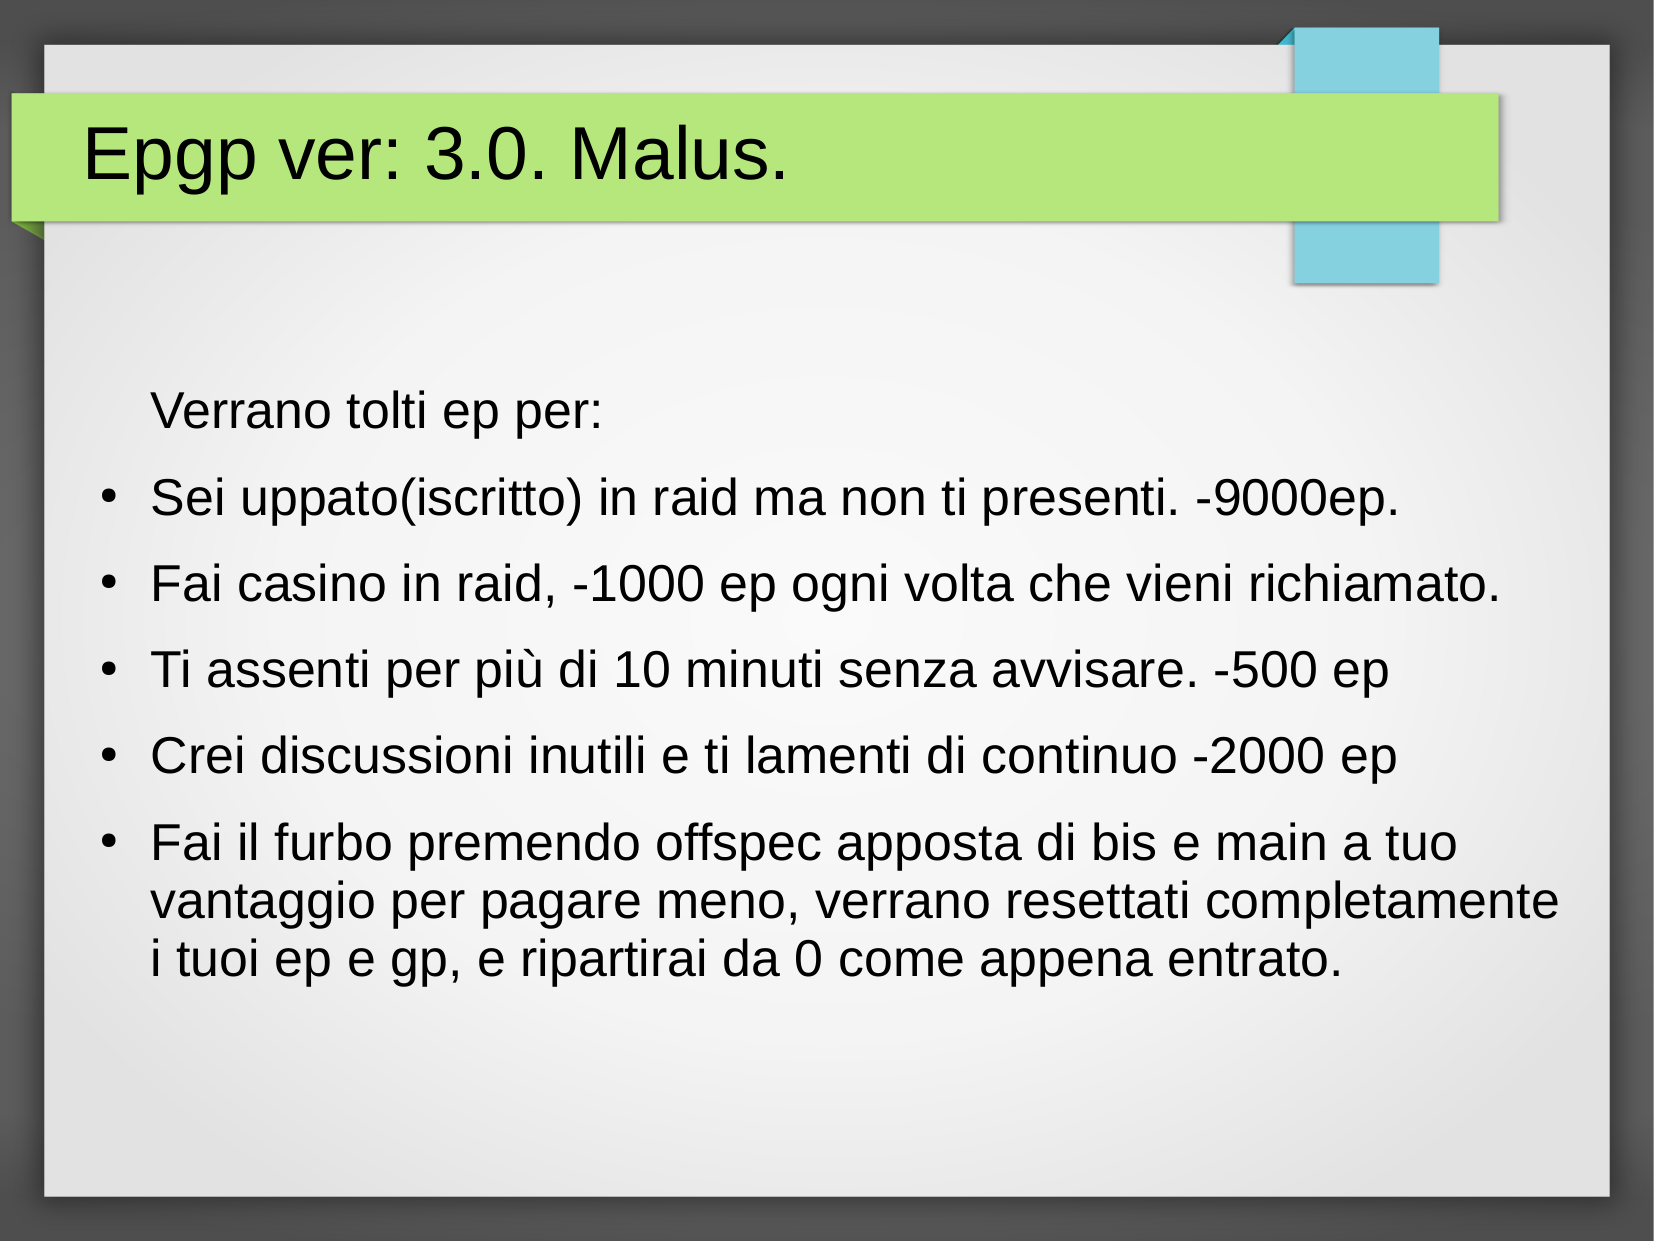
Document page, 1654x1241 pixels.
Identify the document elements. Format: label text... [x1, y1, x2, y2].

picture [0, 0, 1654, 1241]
title Epgp ver: 3.0. Malus. [82, 94, 1264, 213]
list Verrano tolti ep per: Sei uppato(iscritto) in raid ma non ti presenti. -9000ep. Fai casino in raid, -1000 ep ogni volta che vieni richiamato. Ti assenti per più di 10 minuti senza avvisare. -500 ep Crei discussioni inutili e ti lamenti di continuo -2000 ep Fai il furbo premendo offspec apposta di bis e main a tuo vantaggio per pagare meno, verrano resettati completamente i tuoi ep e gp, e ripartirai da 0 come appena entrato. [82, 295, 1571, 1015]
